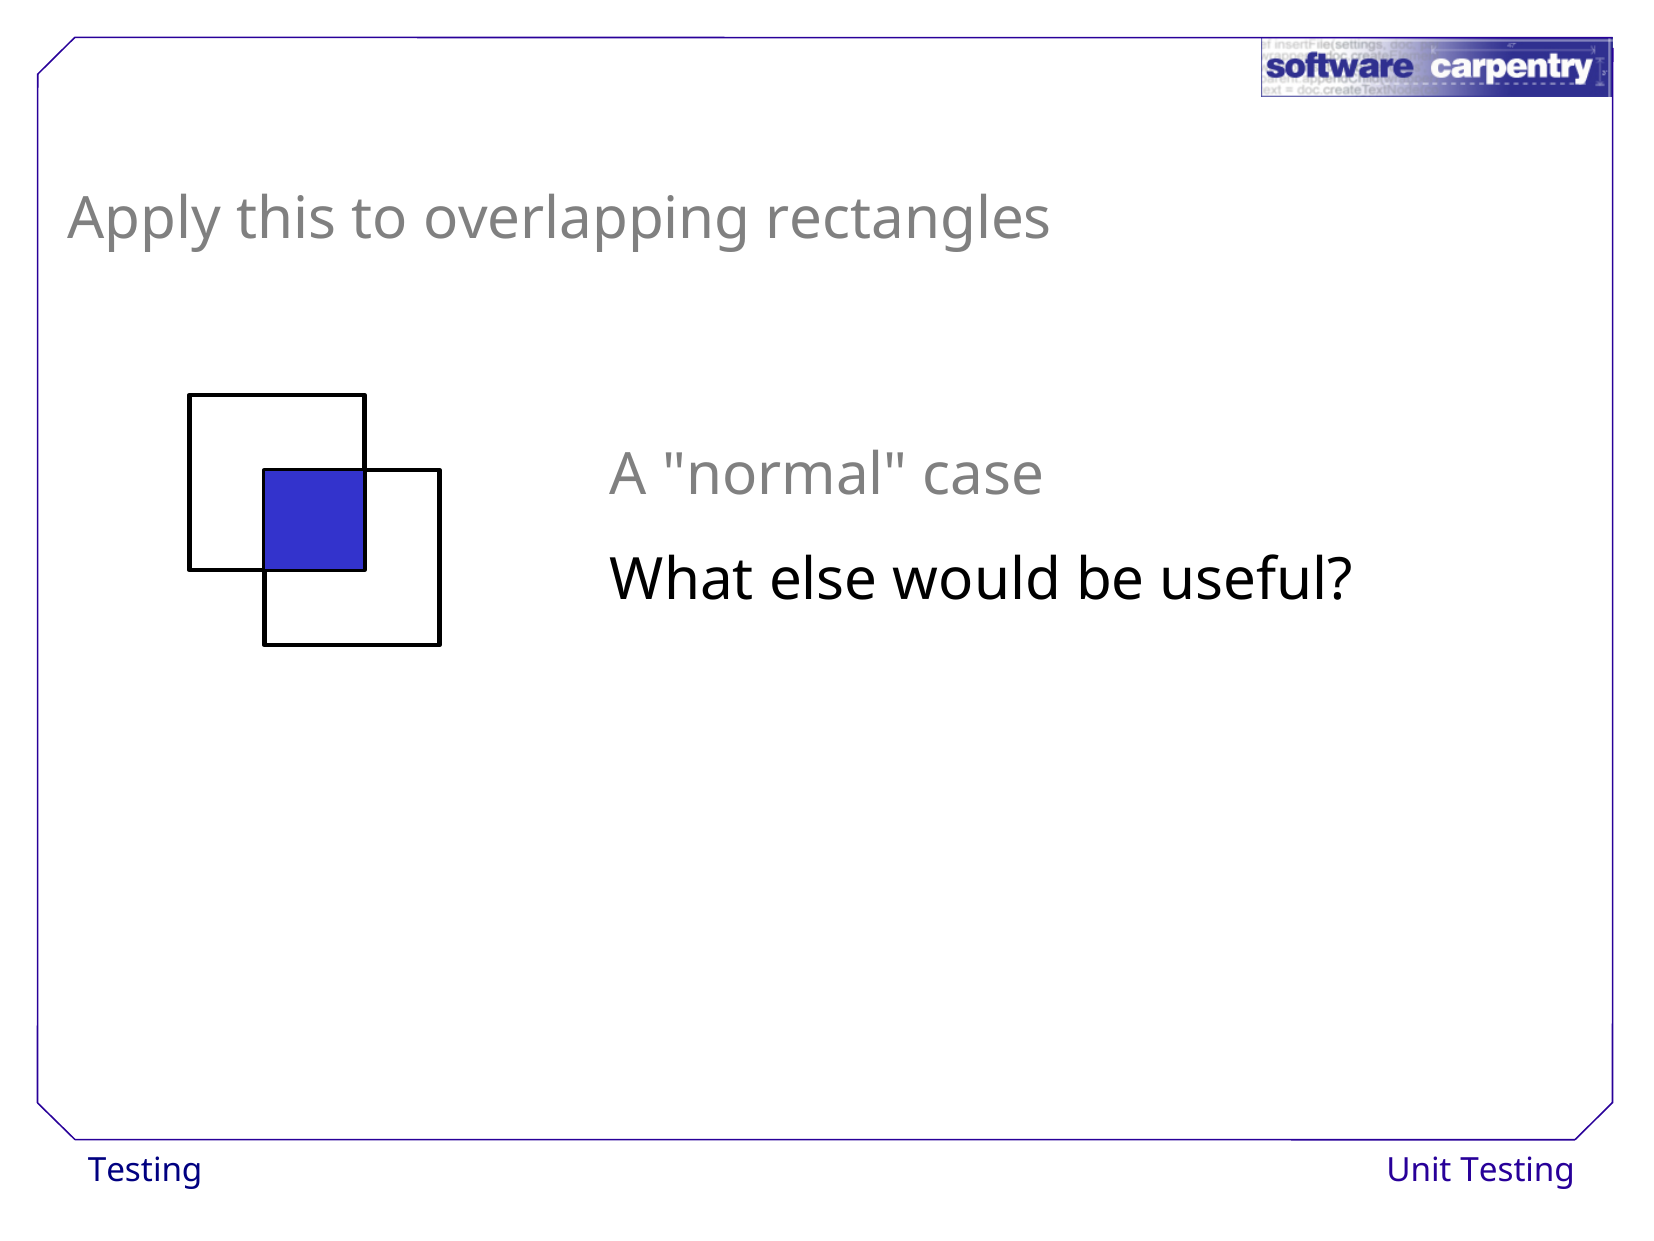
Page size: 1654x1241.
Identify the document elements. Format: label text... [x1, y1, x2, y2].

picture [1261, 39, 1613, 97]
text_box A "normal" case What else would be useful? [595, 393, 1518, 619]
text_box Apply this to overlapping rectangles [52, 138, 1217, 259]
text_box [264, 470, 365, 571]
